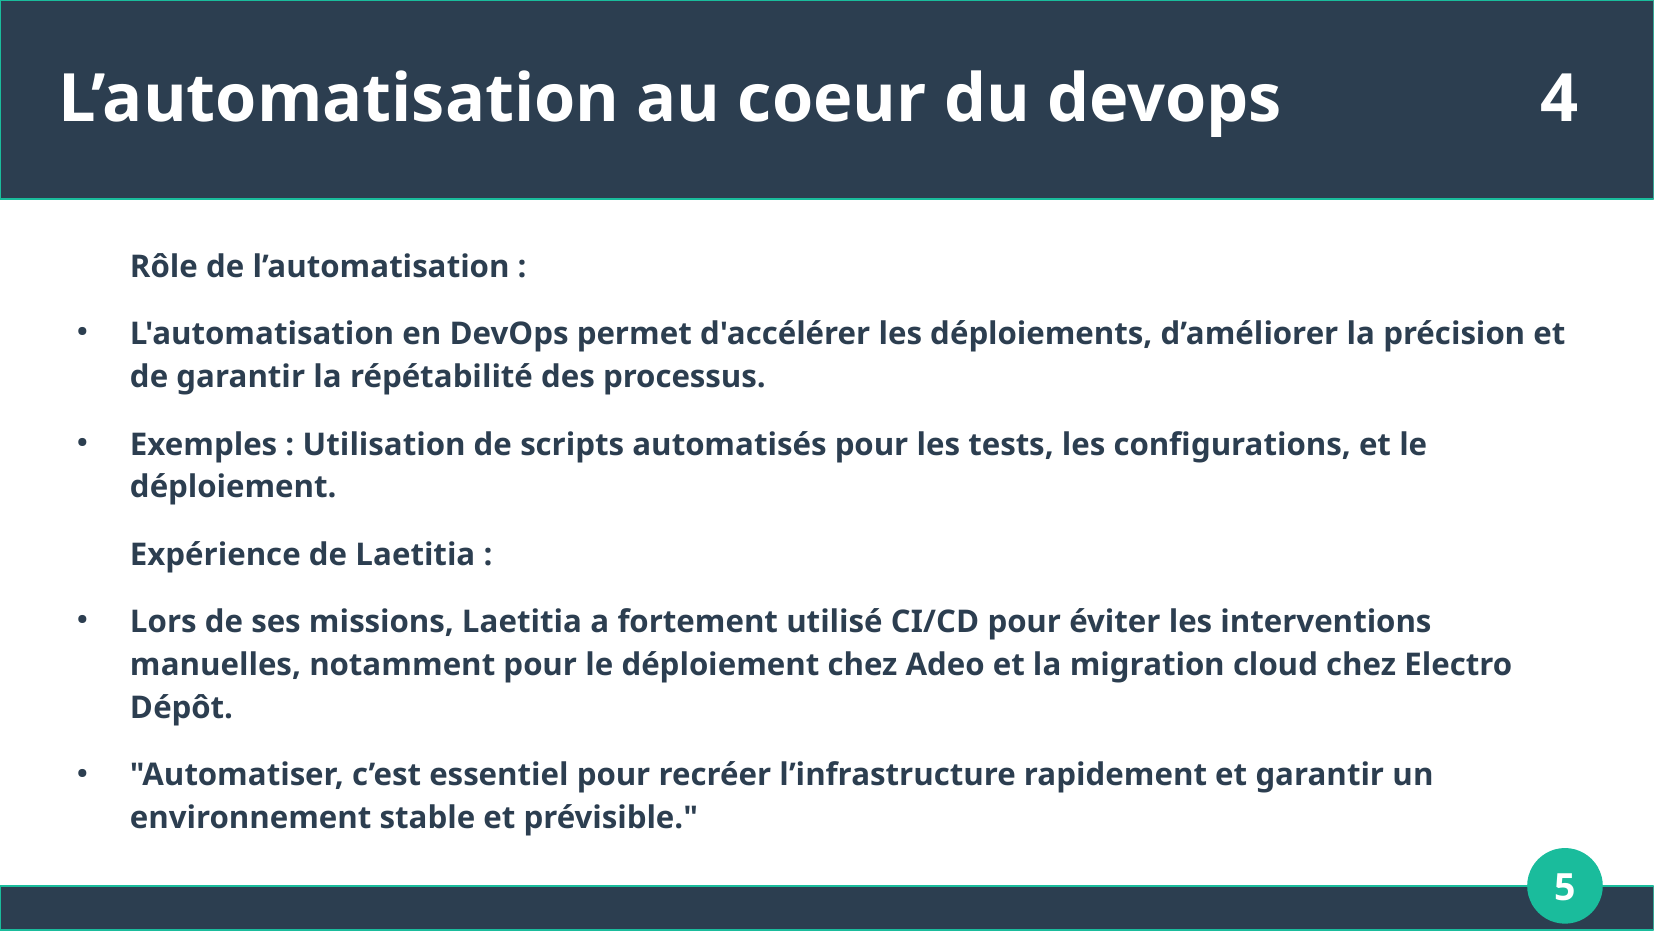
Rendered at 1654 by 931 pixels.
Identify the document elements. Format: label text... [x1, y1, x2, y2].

list Rôle de l’automatisation : L'automatisation en DevOps permet d'accélérer les déploiements, d’améliorer la précision et de garantir la répétabilité des processus. Exemples : Utilisation de scripts automatisés pour les tests, les configurations, et le déploiement. Expérience de Laetitia : Lors de ses missions, Laetitia a fortement utilisé CI/CD pour éviter les interventions manuelles, notamment pour le déploiement chez Adeo et la migration cloud chez Electro Dépôt. "Automatiser, c’est essentiel pour recréer l’infrastructure rapidement et garantir un environnement stable et prévisible." [59, 243, 1595, 864]
title L’automatisation au coeur du devops 4 [59, 37, 1595, 155]
